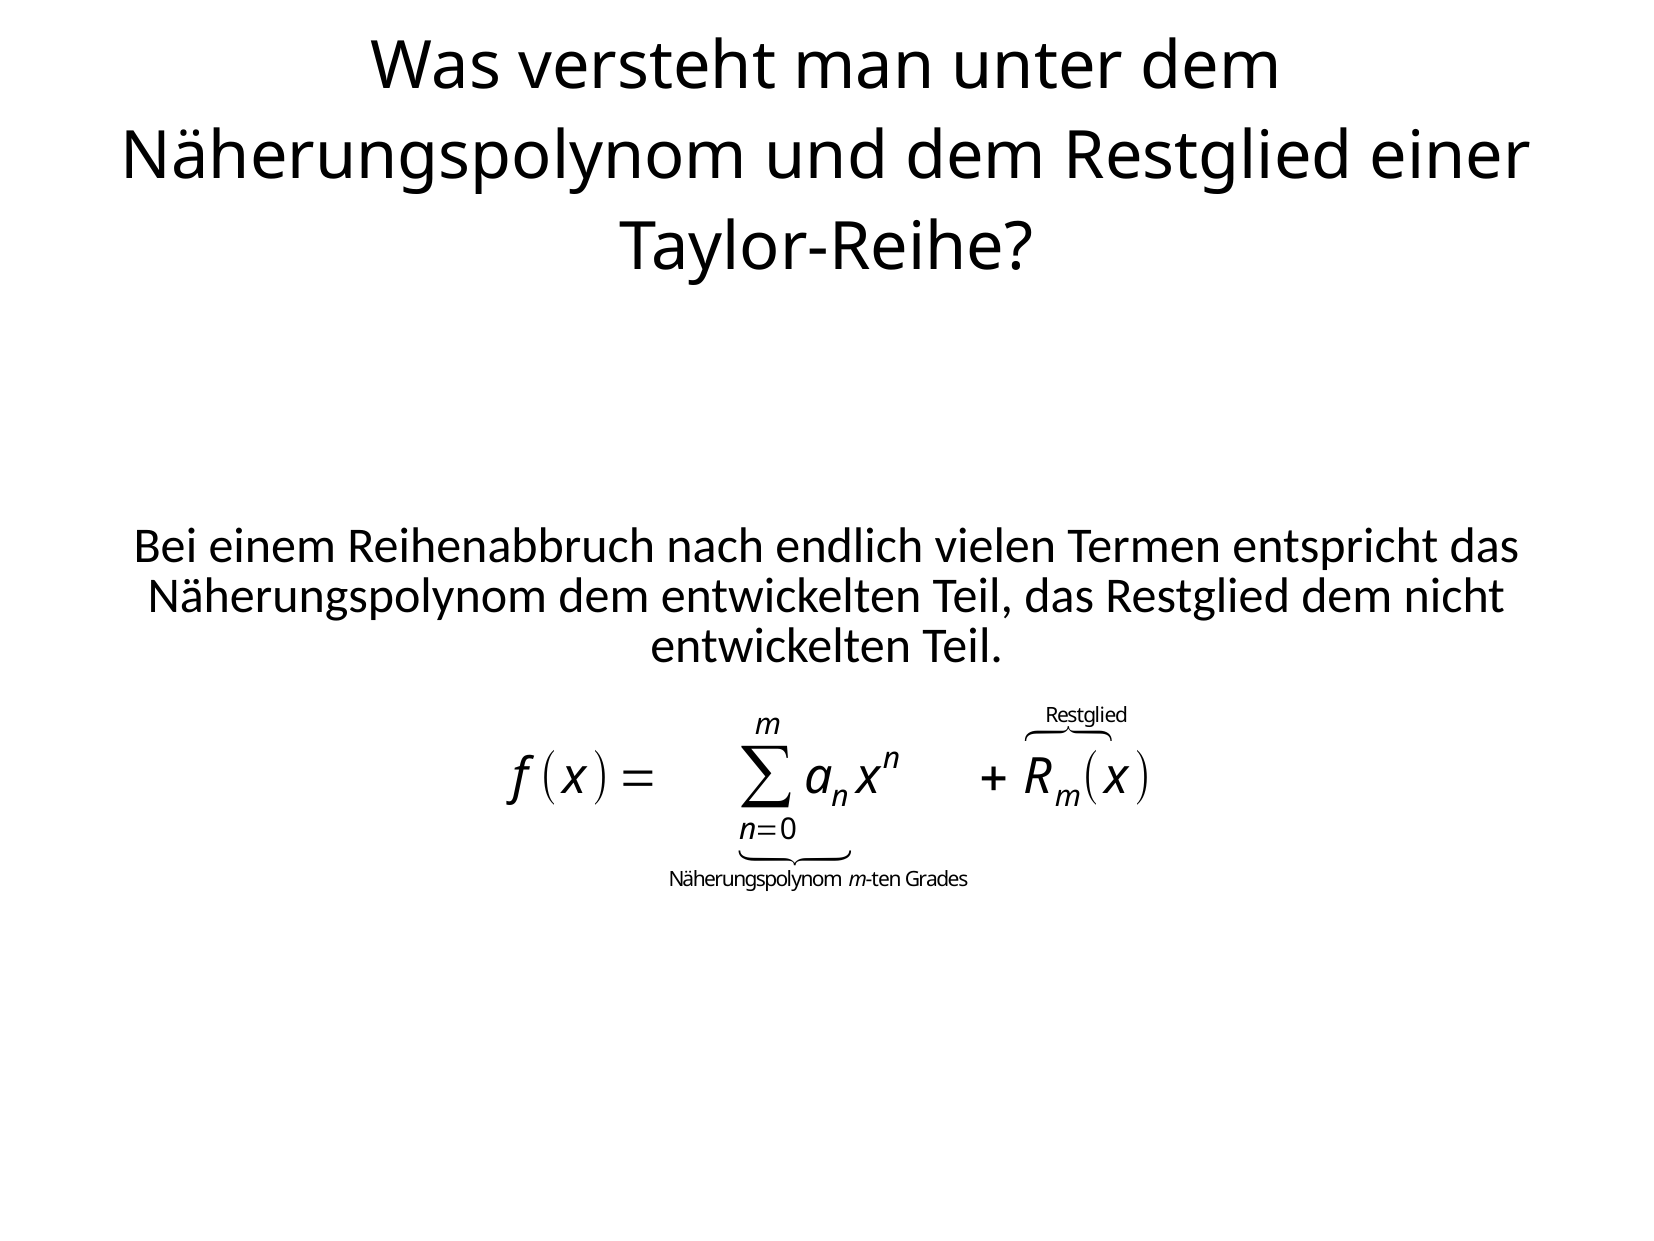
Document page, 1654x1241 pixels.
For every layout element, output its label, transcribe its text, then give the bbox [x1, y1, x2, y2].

title Was versteht man unter dem Näherungspolynom und dem Restglied einer Taylor-Reihe? [82, 49, 1571, 257]
chart [496, 701, 1157, 893]
subtitle Bei einem Reihenabbruch nach endlich vielen Termen entspricht das Näherungspolynom dem entwickelten Teil, das Restglied dem nicht entwickelten Teil. [82, 290, 1571, 1010]
